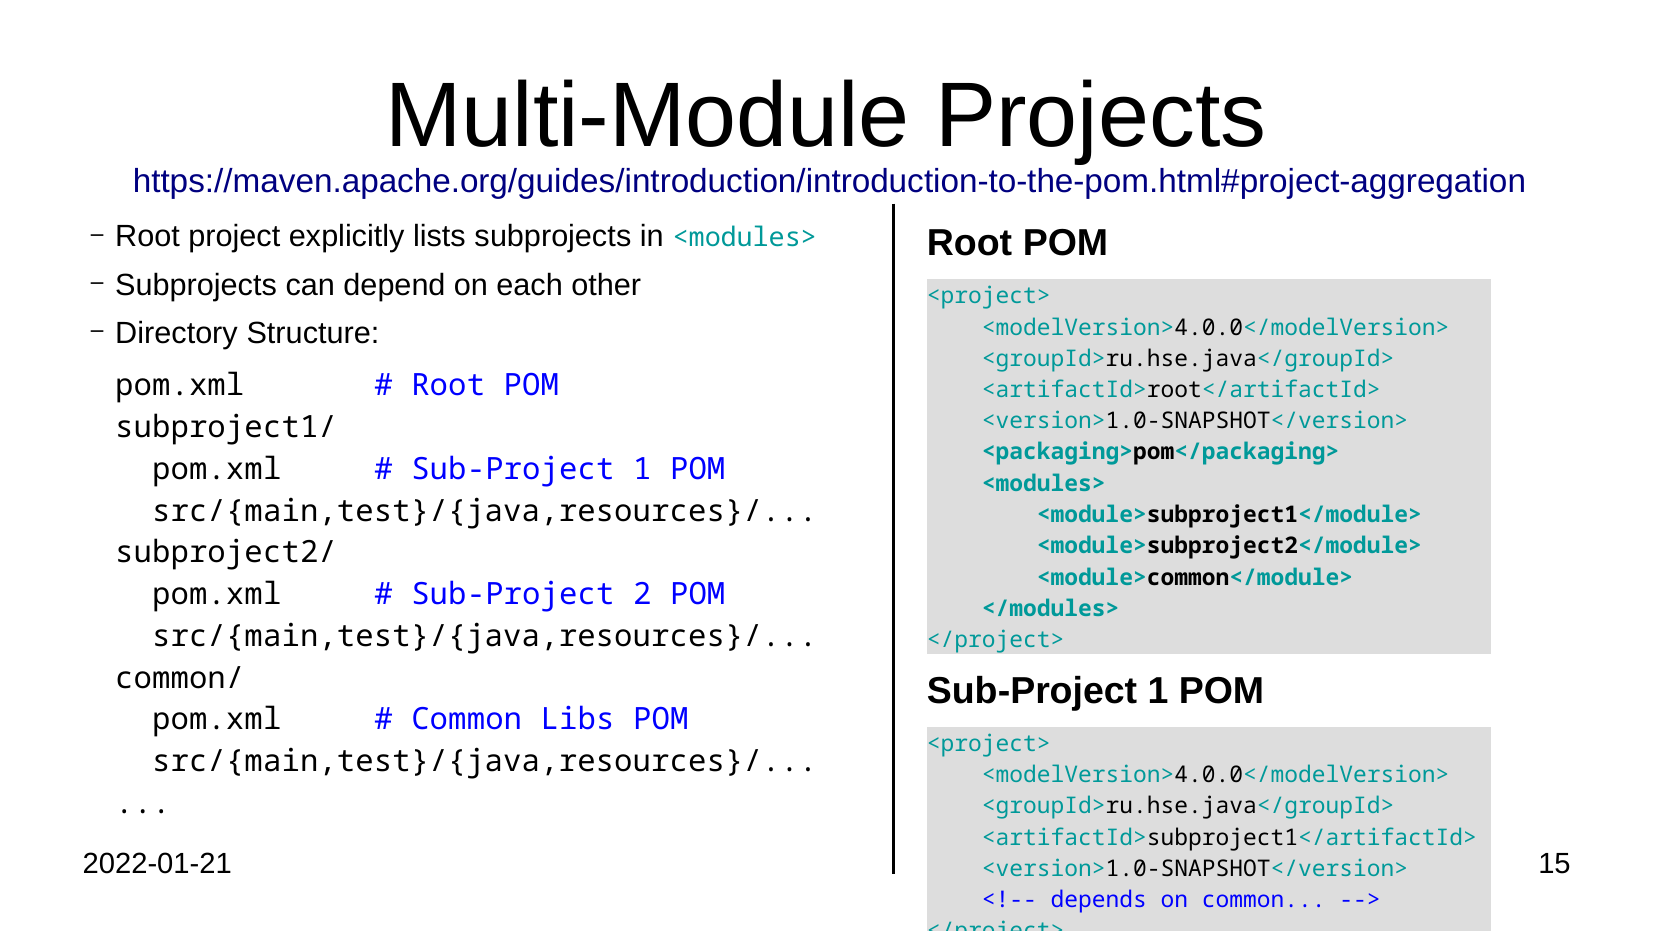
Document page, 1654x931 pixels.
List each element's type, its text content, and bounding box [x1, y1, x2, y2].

table_cell <project> <modelVersion>4.0.0</modelVersion> <groupId>ru.hse.java</groupId> <artifactId>root</artifactId> <version>1.0-SNAPSHOT</version> <packaging>pom</packaging> <modules> <module>subproject1</module> <module>subproject2</module> <module>common</module> </modules> </project> [913, 272, 1508, 662]
table_header Root POM [913, 215, 1508, 271]
table_cell Sub-Project 1 POM [913, 663, 1508, 719]
table_cell <project> <modelVersion>4.0.0</modelVersion> <groupId>ru.hse.java</groupId> <artifactId>subproject1</artifactId> <version>1.0-SNAPSHOT</version> <!-- depends on common... --> </project> [913, 720, 1508, 931]
text_box https://maven.apache.org/guides/introduction/introduction-to-the-pom.html#project-aggregation [118, 154, 1548, 207]
list Root project explicitly lists subprojects in <modules> Subprojects can depend on each other Directory Structure: pom.xml # Root POM subproject1/ pom.xml # Sub-Project 1 POM src/{main,test}/{java,resources}/... subproject2/ pom.xml # Sub-Project 2 POM src/{main,test}/{java,resources}/... common/ pom.xml # Common Libs POM src/{main,test}/{java,resources}/... ... [82, 217, 863, 827]
title Multi-Module Projects [82, 37, 1571, 193]
